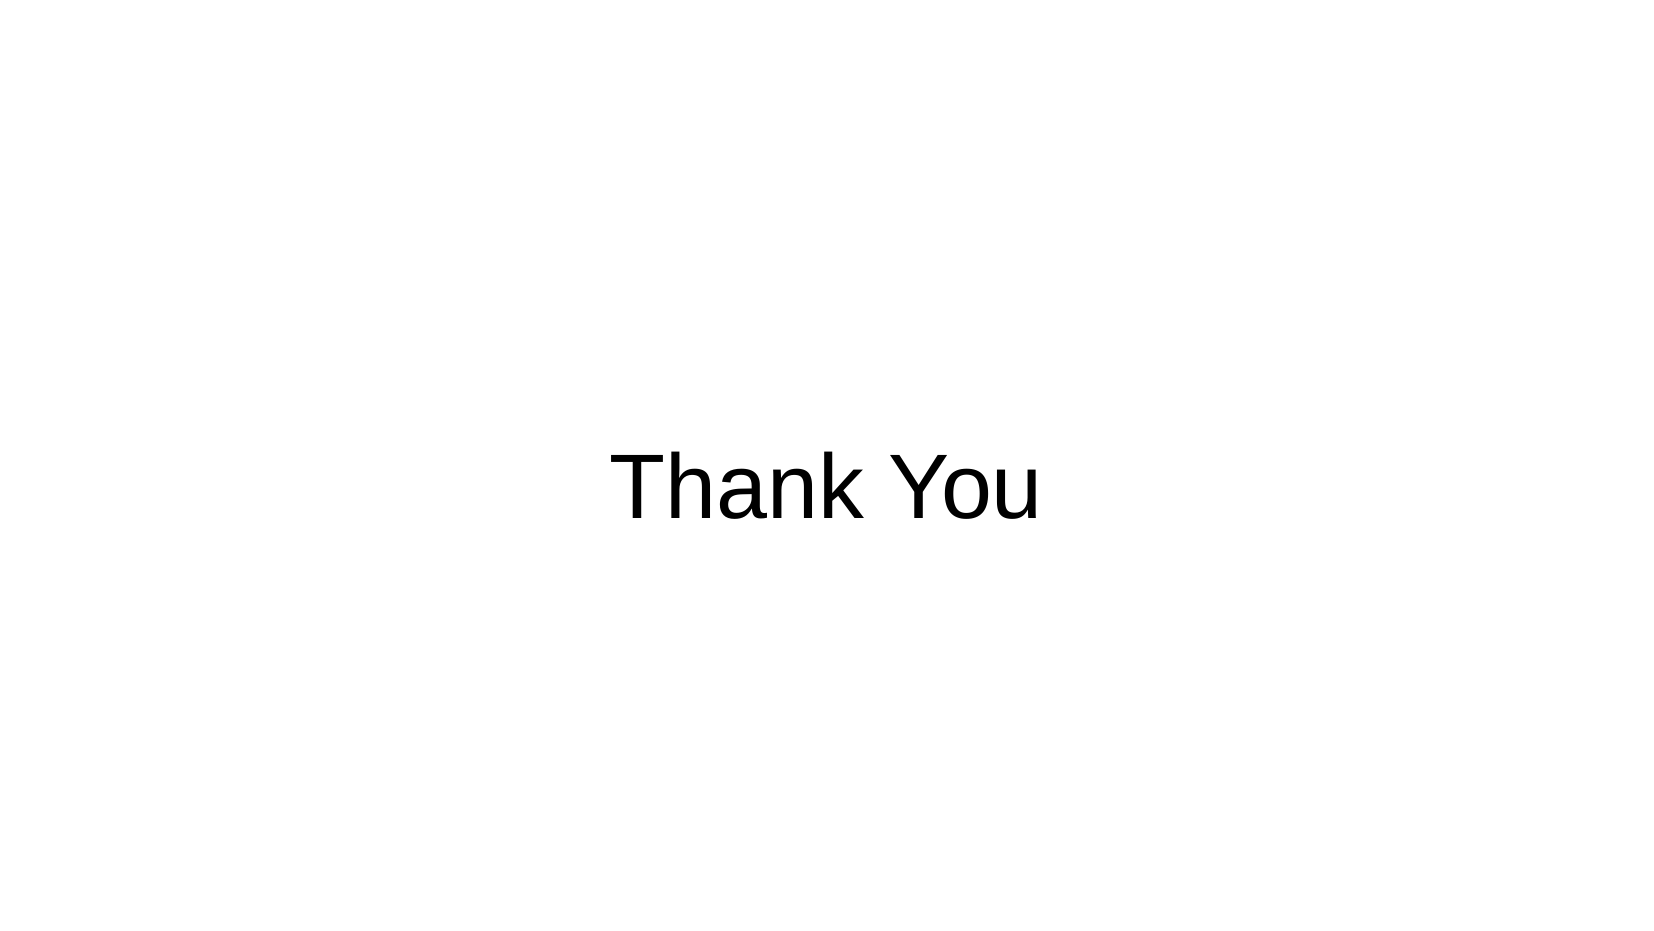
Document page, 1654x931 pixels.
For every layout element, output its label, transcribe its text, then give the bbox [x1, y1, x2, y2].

title Thank You [82, 409, 1571, 565]
